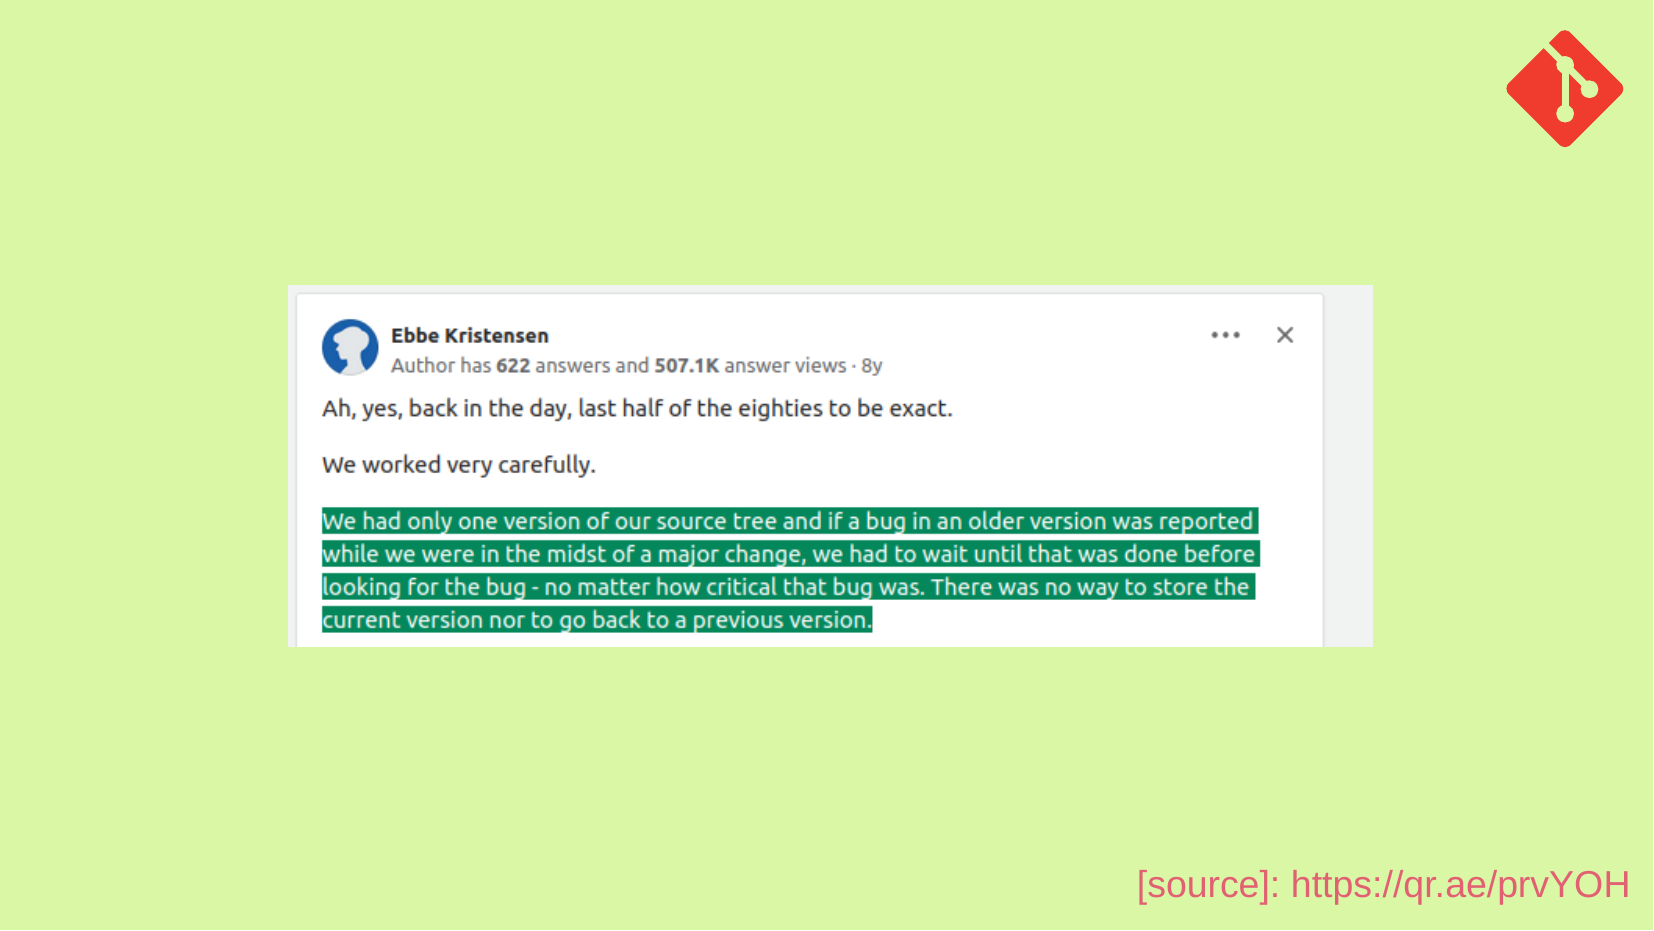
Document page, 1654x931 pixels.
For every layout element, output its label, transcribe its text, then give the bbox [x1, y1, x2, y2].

picture [1505, 29, 1625, 148]
text_box [source]: https://qr.ae/prvYOH [1122, 856, 1654, 914]
picture [288, 285, 1373, 647]
